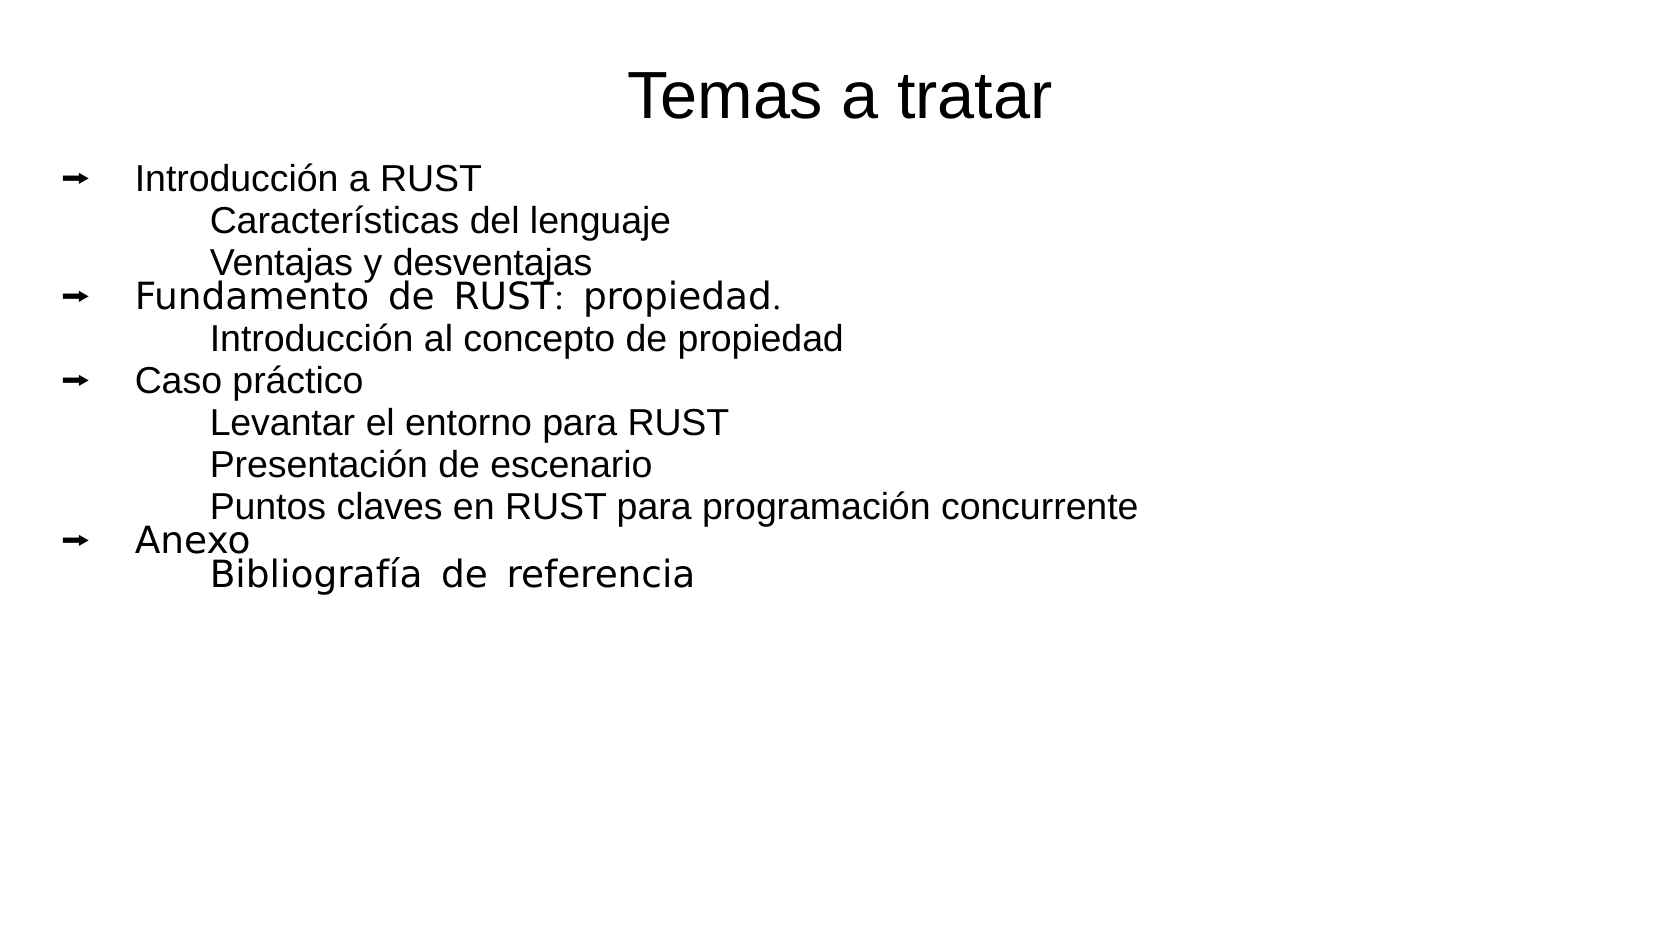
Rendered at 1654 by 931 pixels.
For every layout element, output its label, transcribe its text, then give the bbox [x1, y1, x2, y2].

text_box  Introducción a RUST Características del lenguaje Ventajas y desventajas  Fundamento de RUST: propiedad. Introducción al concepto de propiedad  Caso práctico Levantar el entorno para RUST Presentación de escenario Puntos claves en RUST para programación concurrente  Anexo Bibliografía de referencia [45, 150, 1621, 711]
title Temas a tratar [135, 54, 1546, 136]
